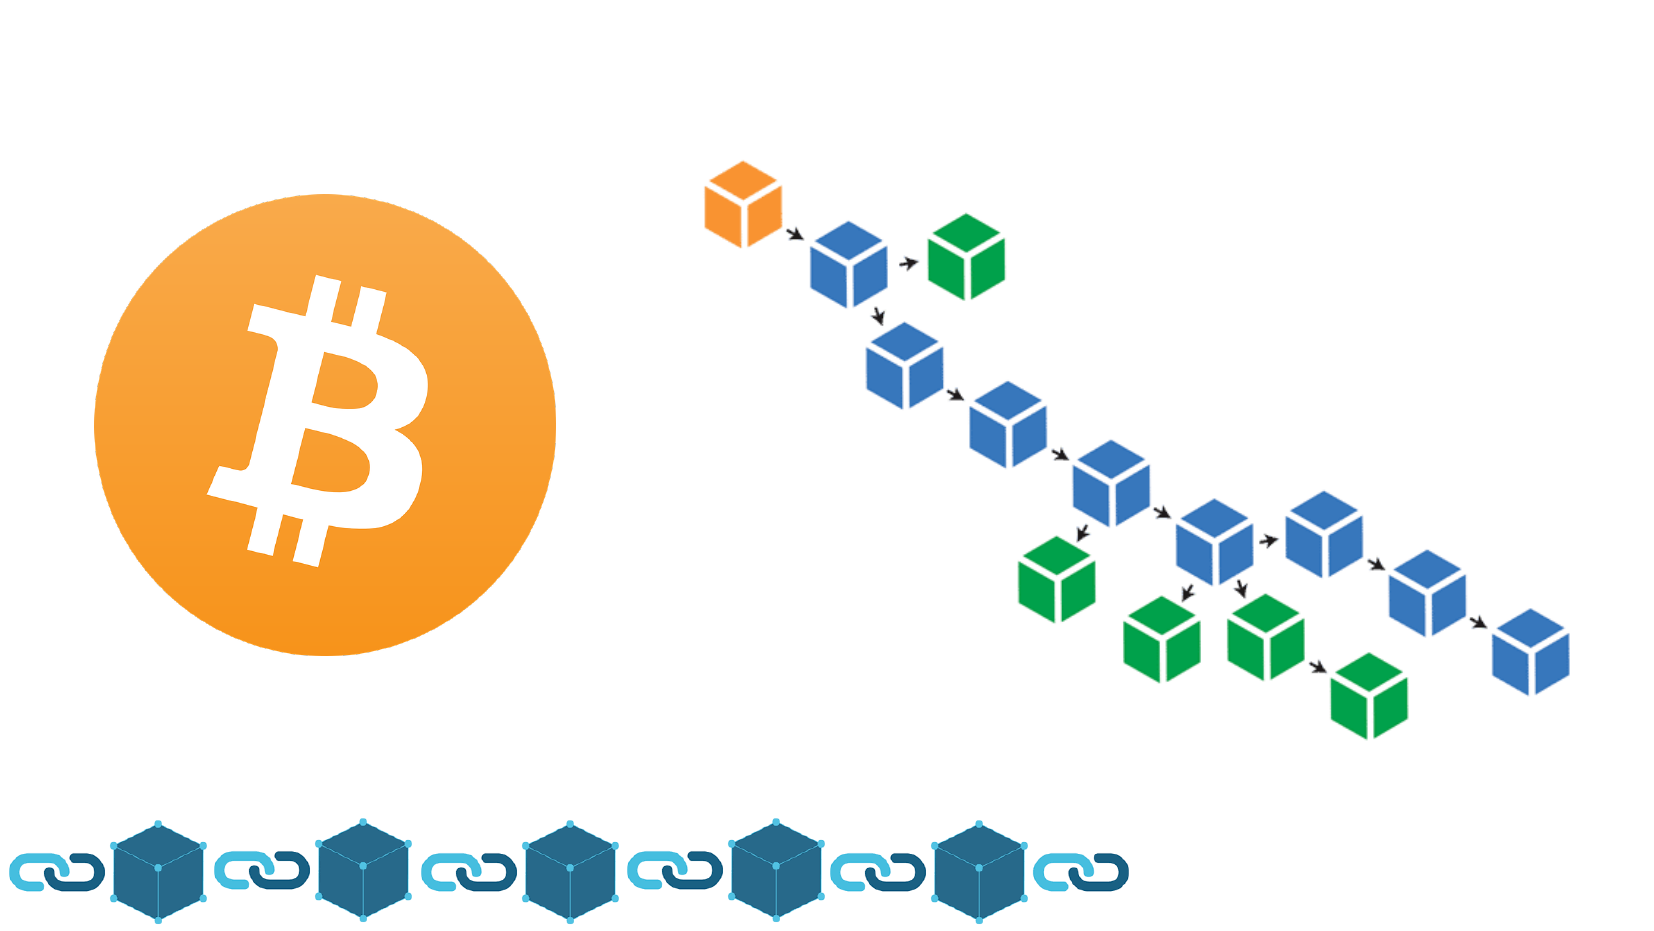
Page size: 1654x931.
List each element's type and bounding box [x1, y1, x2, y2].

picture [4, 814, 1134, 928]
picture [702, 153, 1580, 745]
picture [94, 194, 556, 656]
